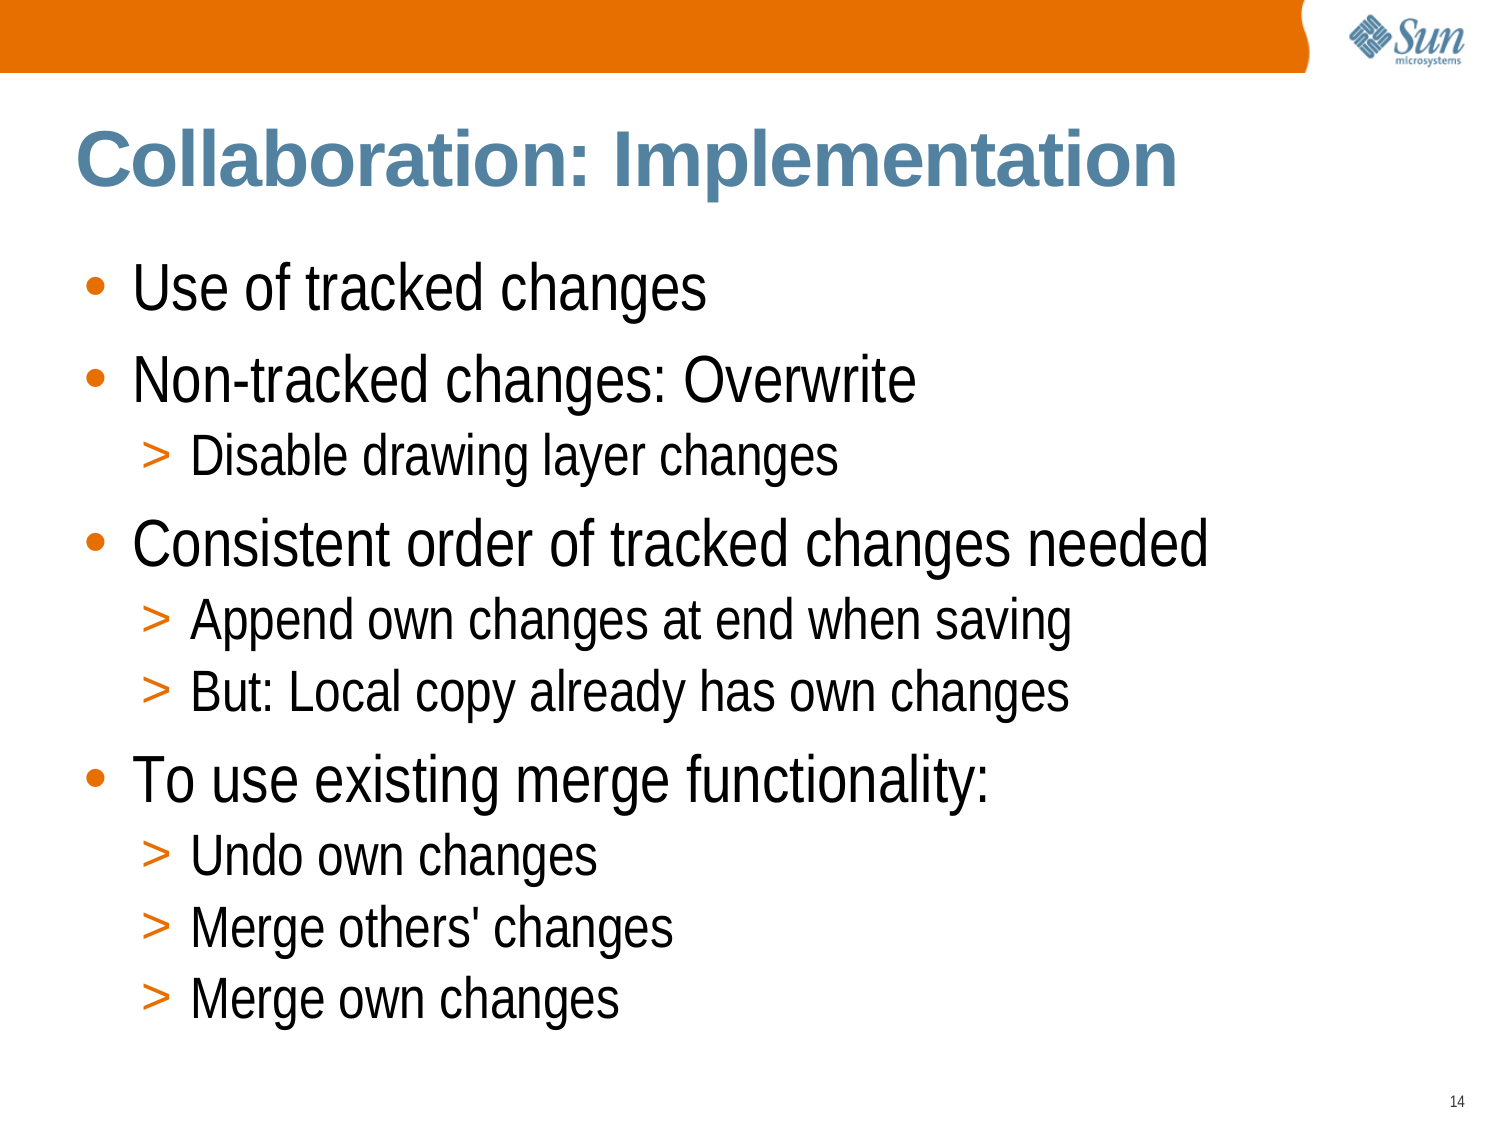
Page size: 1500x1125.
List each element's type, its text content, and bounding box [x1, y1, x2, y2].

title Collaboration: Implementation [75, 123, 1437, 227]
picture [0, 0, 1500, 73]
list Use of tracked changes Non-tracked changes: Overwrite Disable drawing layer changes Consistent order of tracked changes needed Append own changes at end when saving But: Local copy already has own changes To use existing merge functionality: Undo own changes Merge others' changes Merge own changes [64, 258, 1401, 1062]
